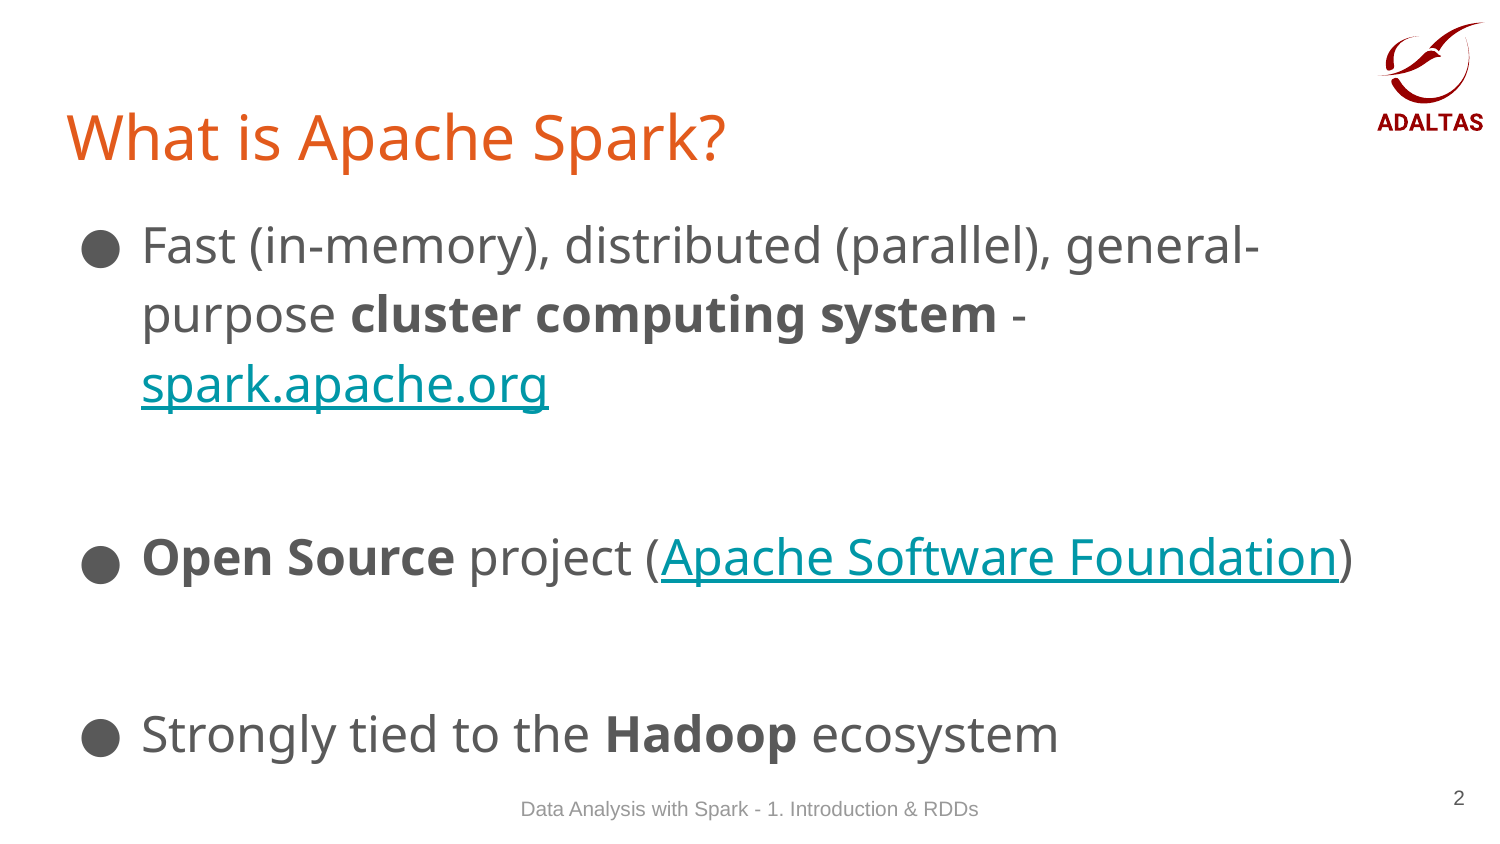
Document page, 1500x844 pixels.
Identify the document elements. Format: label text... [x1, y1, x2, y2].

slide_number <number> [1389, 764, 1480, 830]
list Fast (in-memory), distributed (parallel), general-purpose cluster computing system - spark.apache.org Open Source project (Apache Software Foundation) Strongly tied to the Hadoop ecosystem [51, 189, 1449, 765]
text_box Data Analysis with Spark - 1. Introduction & RDDs [480, 781, 1020, 830]
title What is Apache Spark? [51, 71, 1184, 166]
